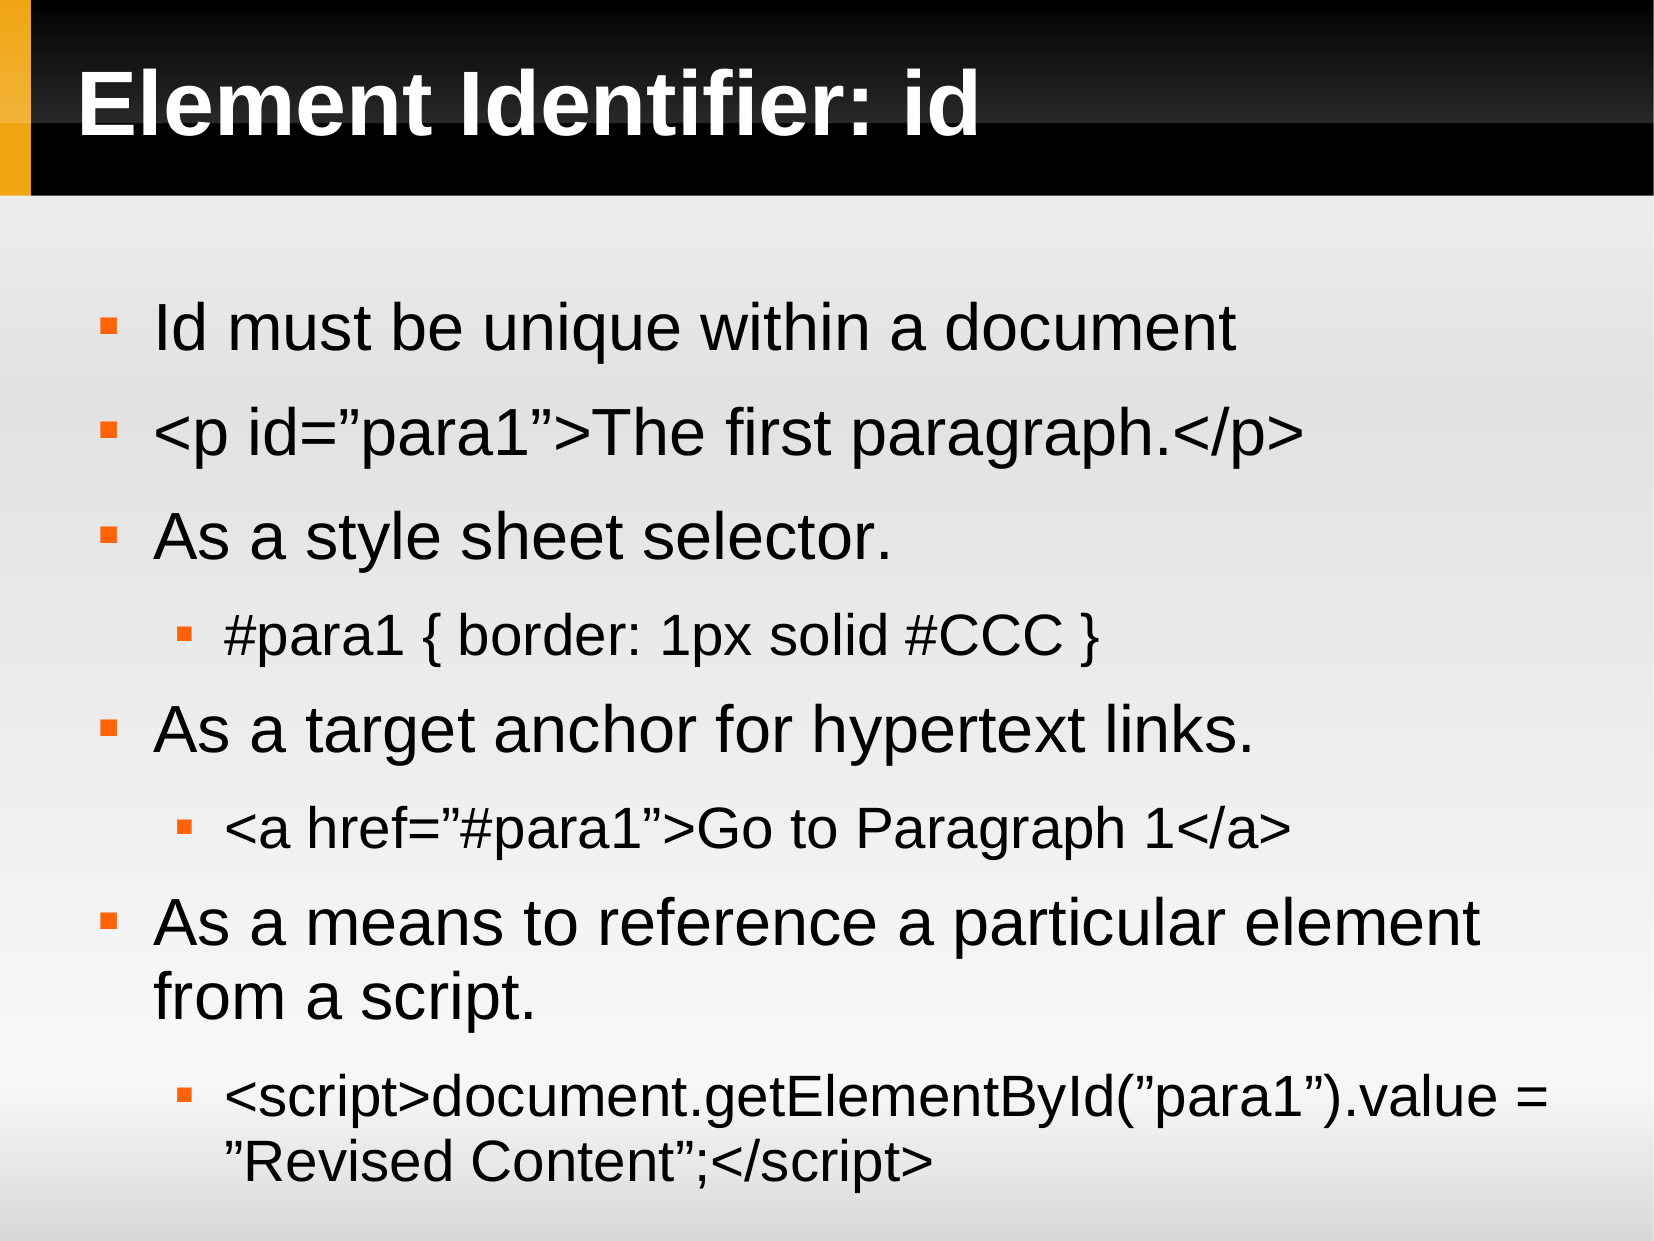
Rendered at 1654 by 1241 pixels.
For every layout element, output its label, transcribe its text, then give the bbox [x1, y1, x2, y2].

list Id must be unique within a document <p id=”para1”>The first paragraph.</p> As a style sheet selector. #para1 { border: 1px solid #CCC } As a target anchor for hypertext links. <a href=”#para1”>Go to Paragraph 1</a> As a means to reference a particular element from a script. <script>document.getElementById(”para1”).value = ”Revised Content”;</script> [82, 290, 1571, 1194]
picture [0, 0, 1654, 1241]
title Element Identifier: id [76, 0, 1565, 208]
